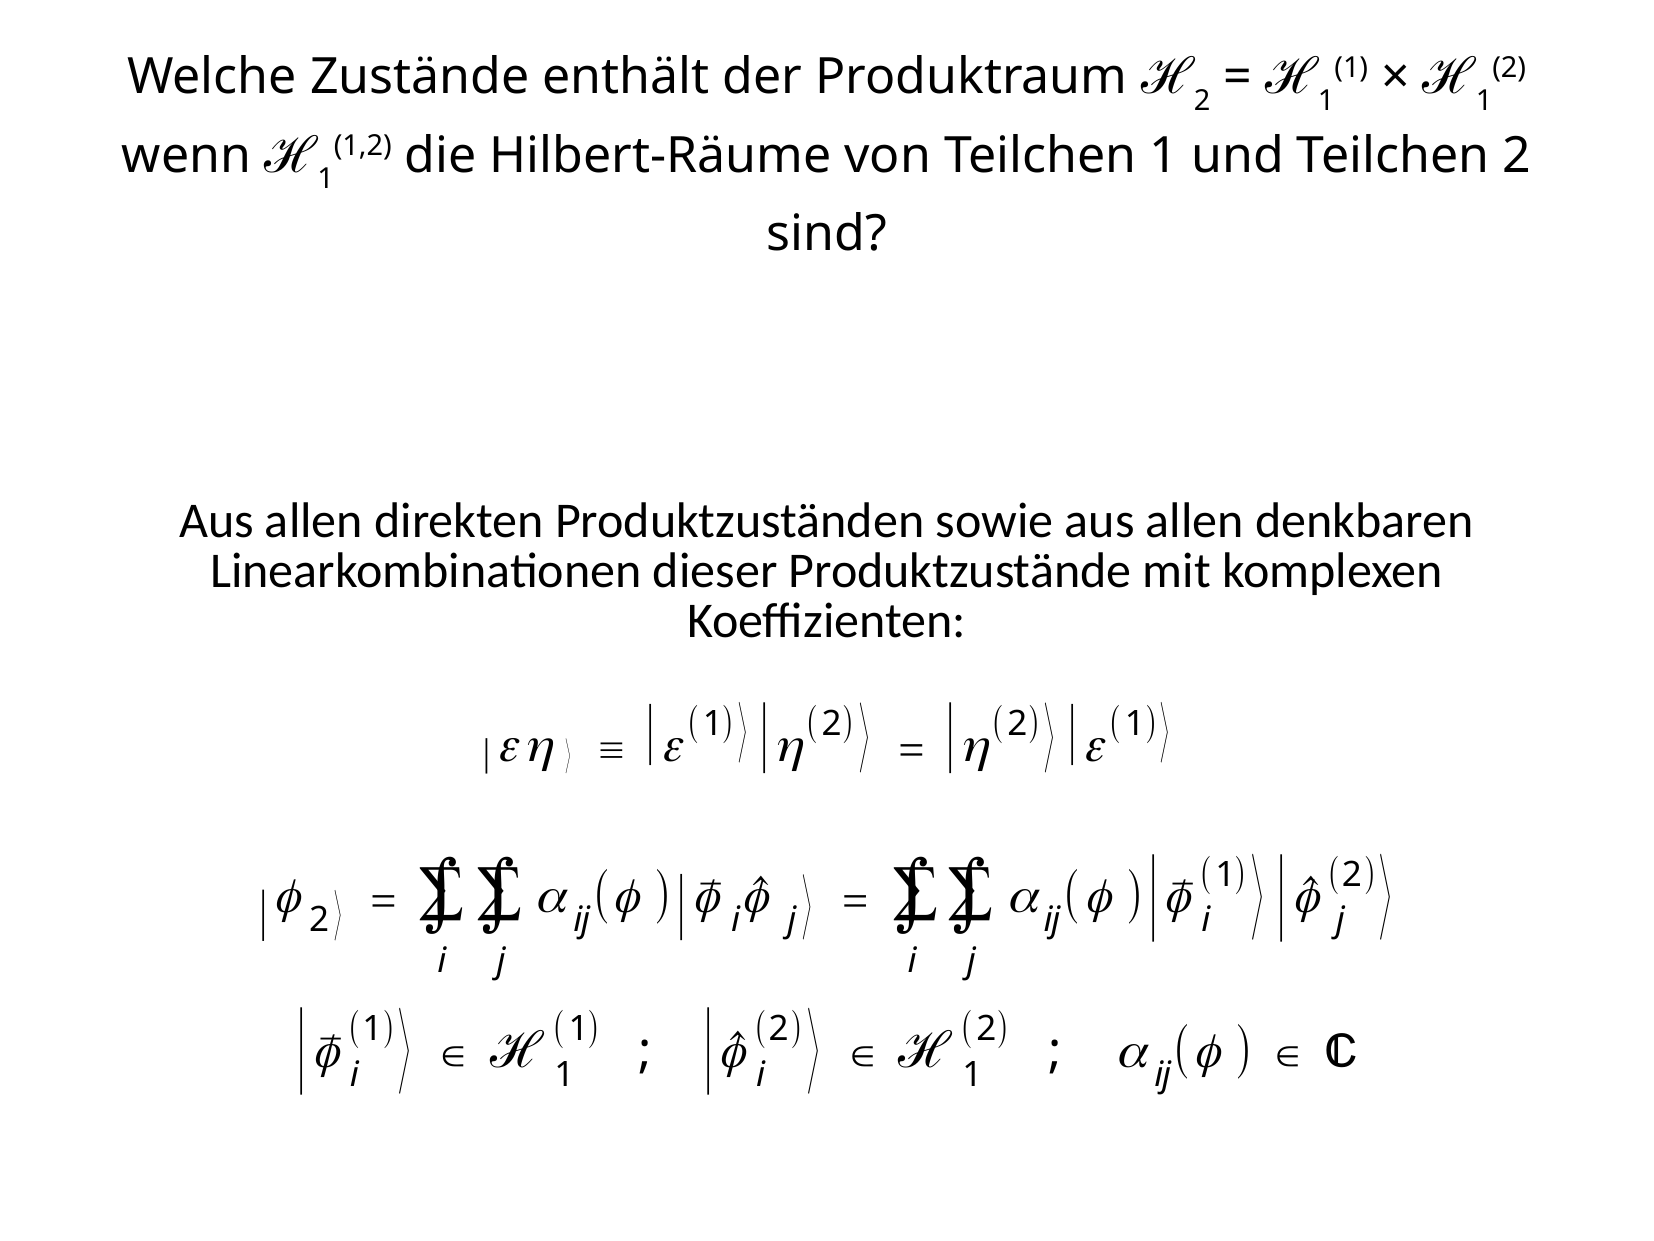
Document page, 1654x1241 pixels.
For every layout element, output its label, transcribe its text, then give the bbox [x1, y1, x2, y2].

chart [473, 700, 1181, 776]
subtitle Aus allen direkten Produktzuständen sowie aus allen denkbaren Linearkombinationen dieser Produktzustände mit komplexen Koeffizienten: [82, 290, 1571, 1010]
title Welche Zustände enthält der Produktraum ℋ2 = ℋ1(1) × ℋ1(2) wenn ℋ1(1,2) die Hilbert-Räume von Teilchen 1 und Teilchen 2 sind? [82, 49, 1571, 257]
chart [249, 851, 1404, 1097]
